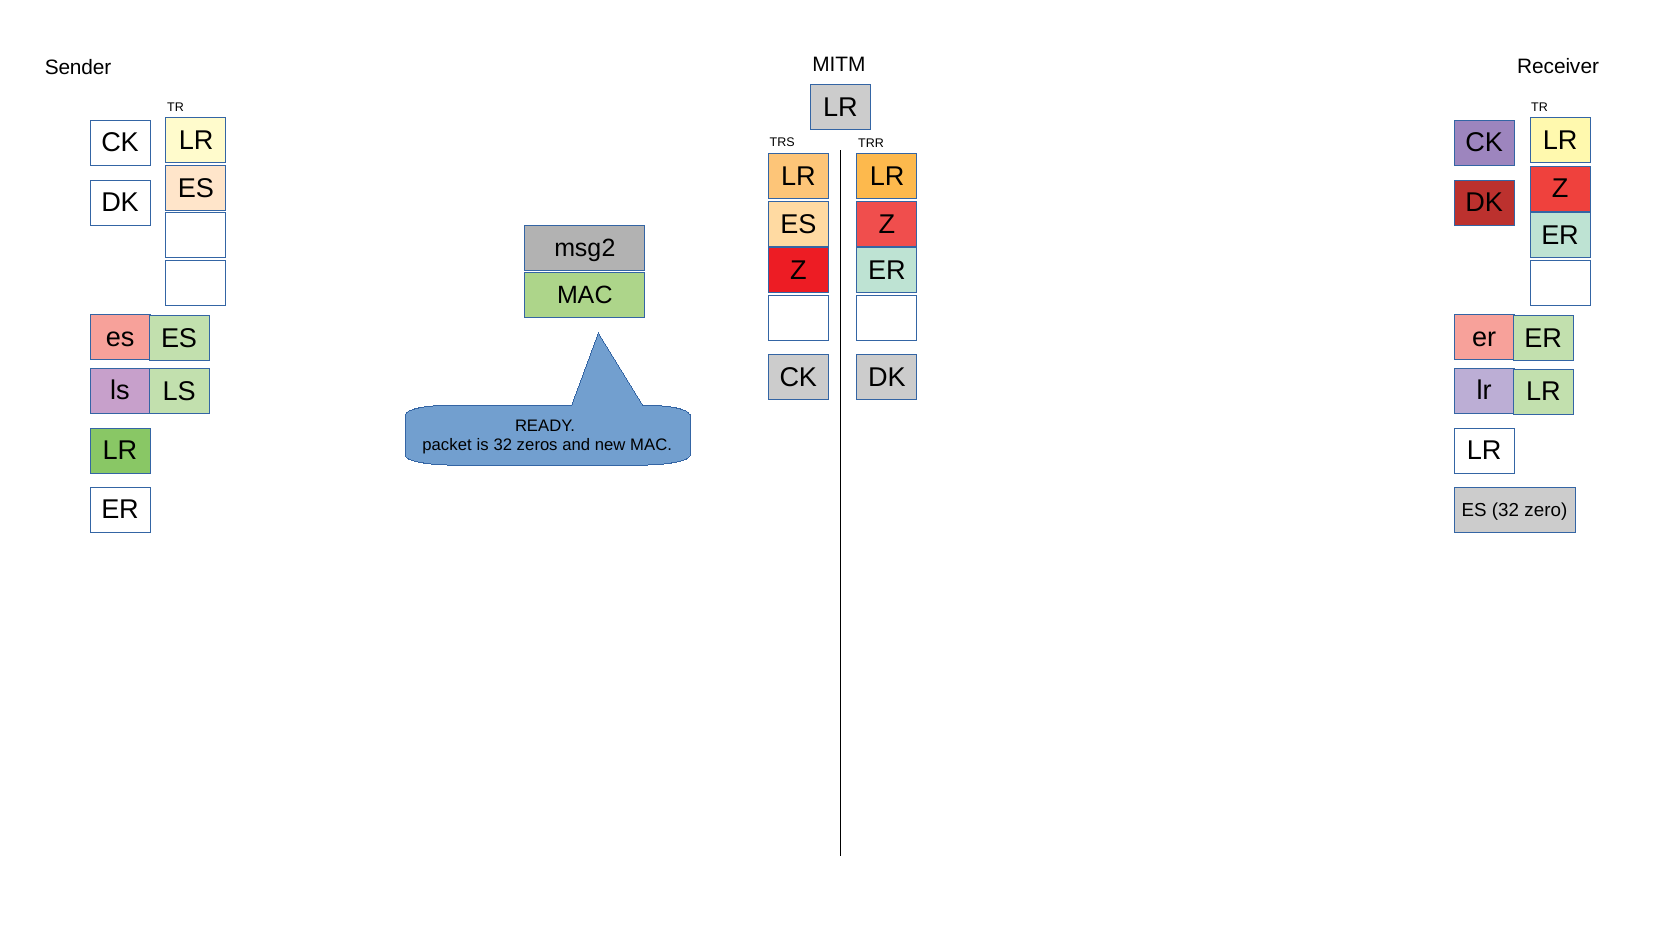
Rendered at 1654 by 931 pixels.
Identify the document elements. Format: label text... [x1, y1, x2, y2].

text_box READY. packet is 32 zeros and new MAC. [405, 332, 691, 466]
text_box lr [1454, 368, 1515, 414]
text_box [1530, 260, 1591, 306]
text_box LR [165, 117, 226, 163]
text_box ER [90, 487, 151, 533]
text_box [165, 212, 226, 258]
text_box CK [90, 120, 151, 166]
text_box CK [1454, 120, 1515, 166]
text_box DK [1454, 180, 1515, 226]
text_box LR [1454, 428, 1515, 474]
text_box ES [149, 315, 210, 361]
text_box ls [90, 368, 149, 414]
text_box Z [1530, 166, 1591, 212]
text_box LR [810, 84, 871, 130]
text_box DK [856, 354, 917, 400]
text_box TRS [754, 128, 815, 172]
text_box LR [90, 428, 151, 474]
text_box ES (32 zero) [1454, 487, 1576, 533]
text_box msg2 [524, 225, 645, 271]
text_box LR [856, 153, 917, 199]
text_box Receiver [1502, 47, 1654, 93]
text_box [768, 295, 829, 341]
text_box ES [768, 201, 829, 247]
text_box MAC [524, 272, 645, 318]
text_box Z [856, 201, 917, 247]
text_box es [90, 314, 151, 360]
text_box CK [768, 354, 829, 400]
text_box ER [856, 247, 917, 293]
text_box Z [768, 247, 829, 293]
text_box LR [768, 153, 829, 199]
text_box TR [1516, 92, 1577, 136]
text_box TR [152, 92, 213, 136]
text_box LS [149, 368, 210, 414]
text_box MITM [797, 45, 886, 91]
text_box er [1454, 314, 1515, 360]
text_box ES [165, 165, 226, 211]
text_box Sender [30, 48, 196, 94]
text_box TRR [843, 128, 904, 172]
text_box LR [1513, 369, 1574, 415]
text_box [165, 260, 226, 306]
text_box LR [1530, 117, 1591, 163]
text_box ER [1513, 315, 1574, 361]
text_box DK [90, 180, 151, 226]
text_box ER [1530, 212, 1591, 258]
text_box [856, 295, 917, 341]
